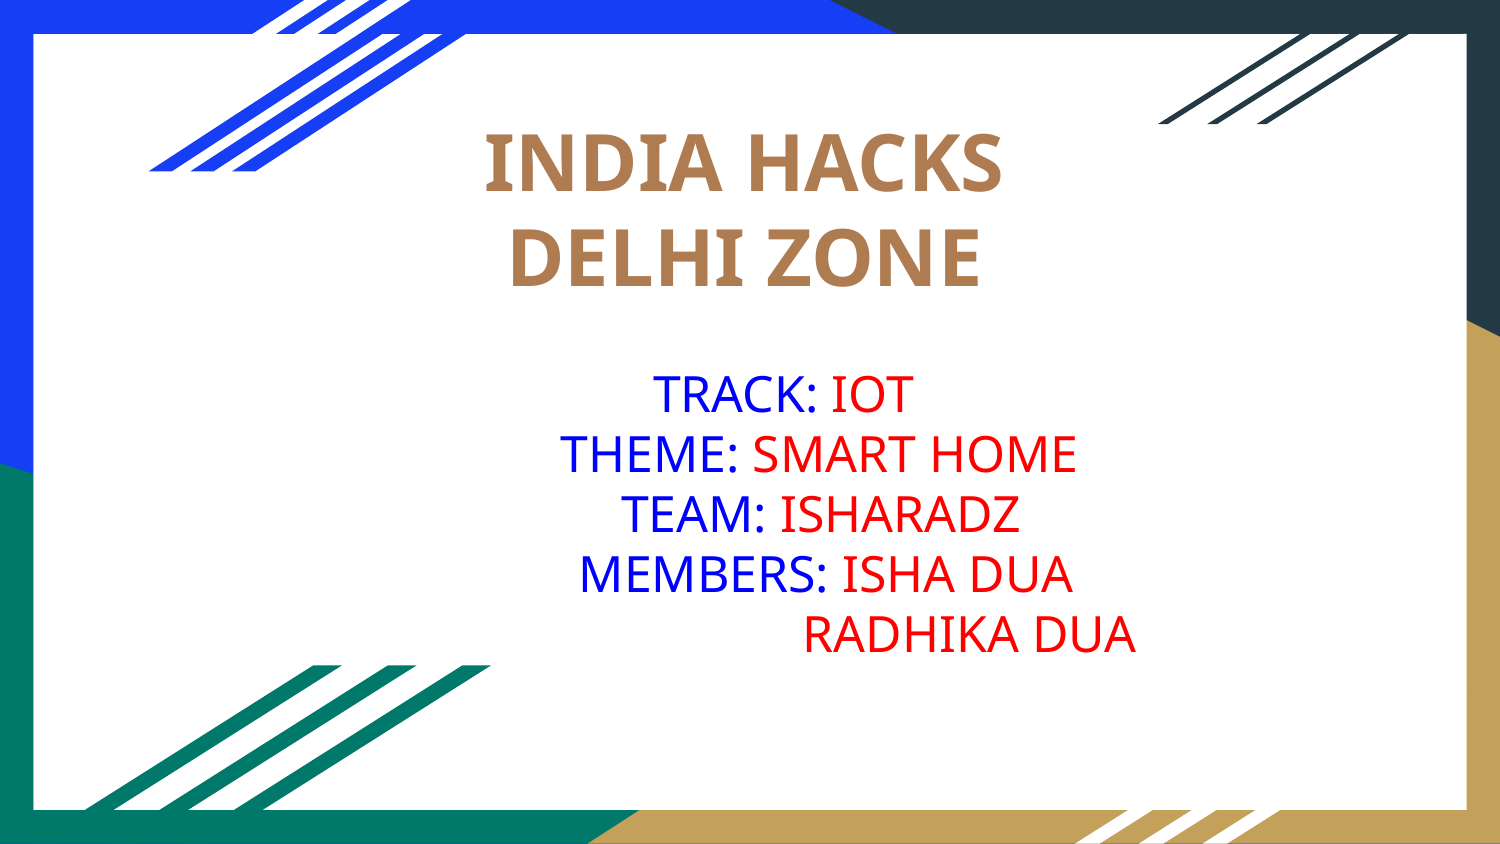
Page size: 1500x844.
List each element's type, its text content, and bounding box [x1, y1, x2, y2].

title INDIA HACKS DELHI ZONE TRACK: IOT THEME: SMART HOME TEAM: ISHARADZ MEMBERS: ISHA DUA RADHIKA DUA [304, 298, 1185, 537]
subtitle [304, 559, 1185, 646]
